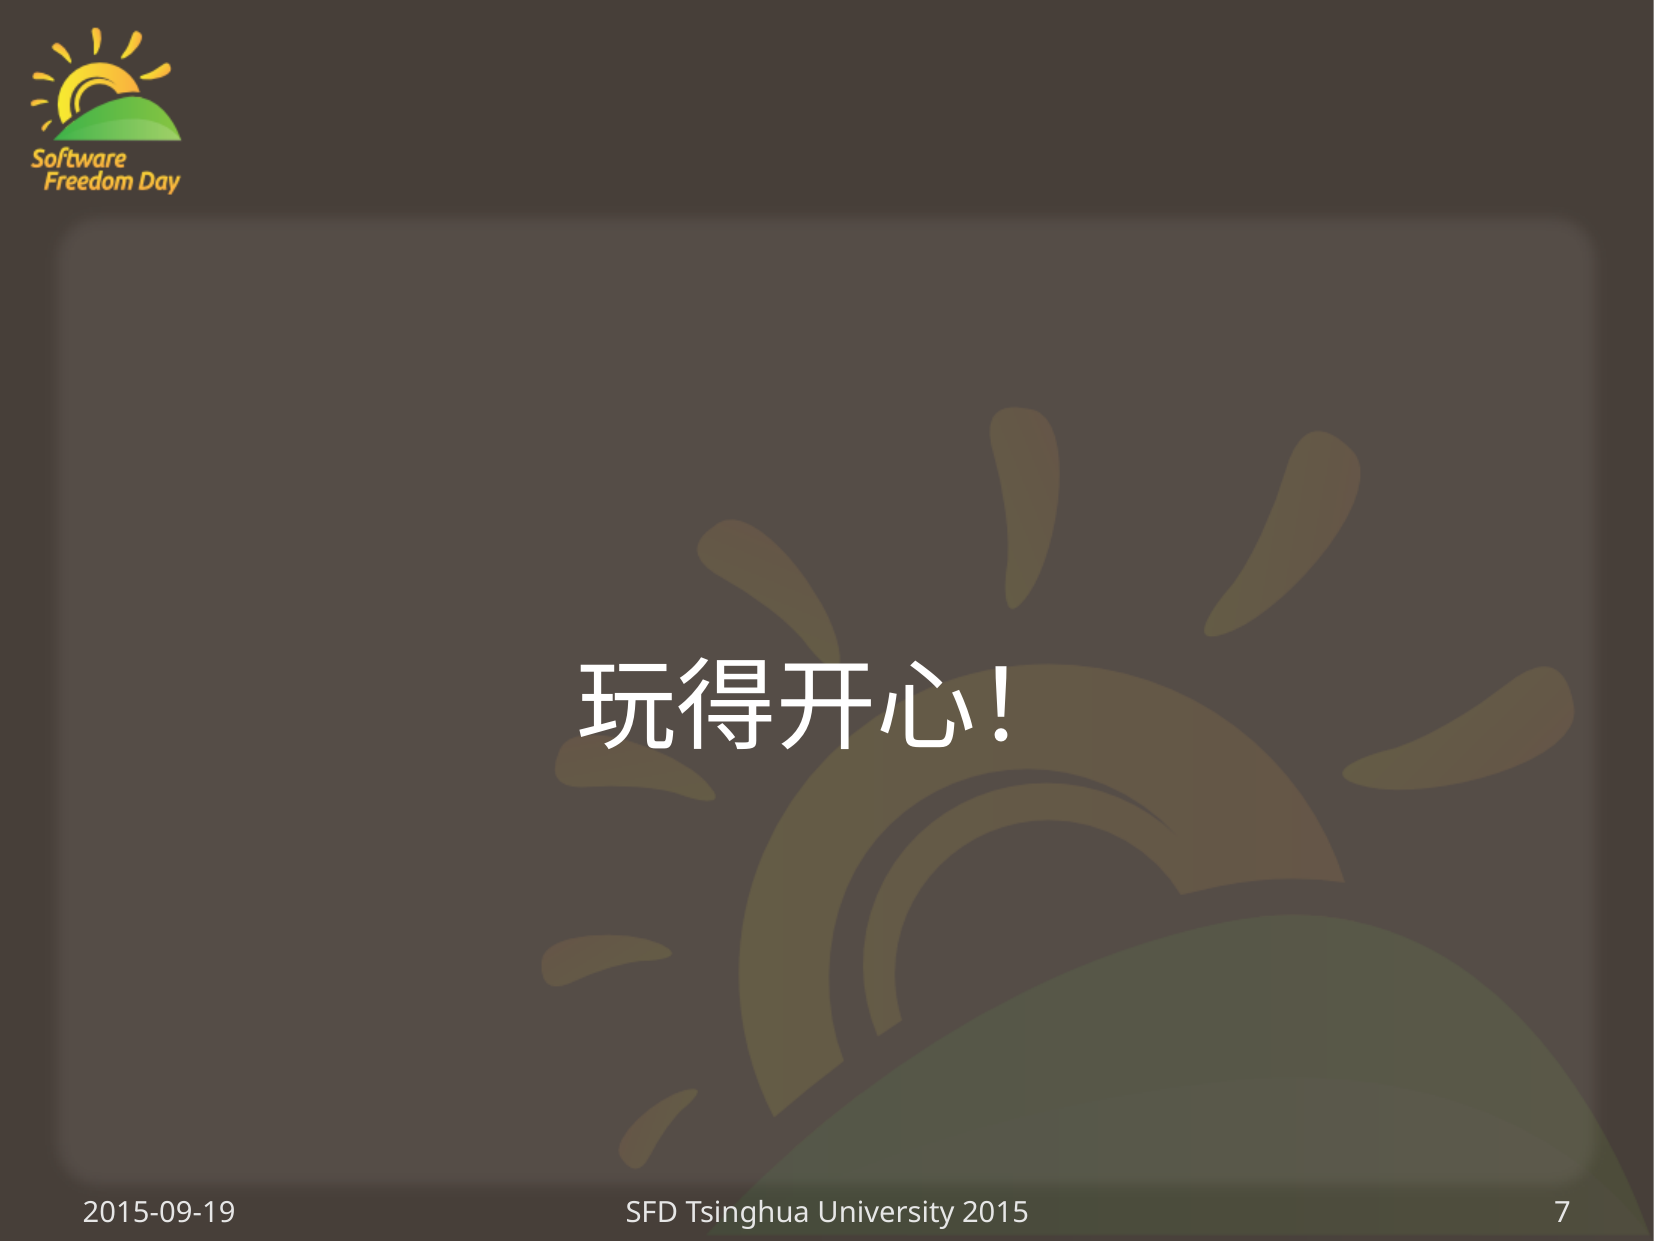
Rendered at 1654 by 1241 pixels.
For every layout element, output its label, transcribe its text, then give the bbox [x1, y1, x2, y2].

picture [0, 0, 1654, 1241]
subtitle 玩得开心！ [146, 215, 1508, 1181]
